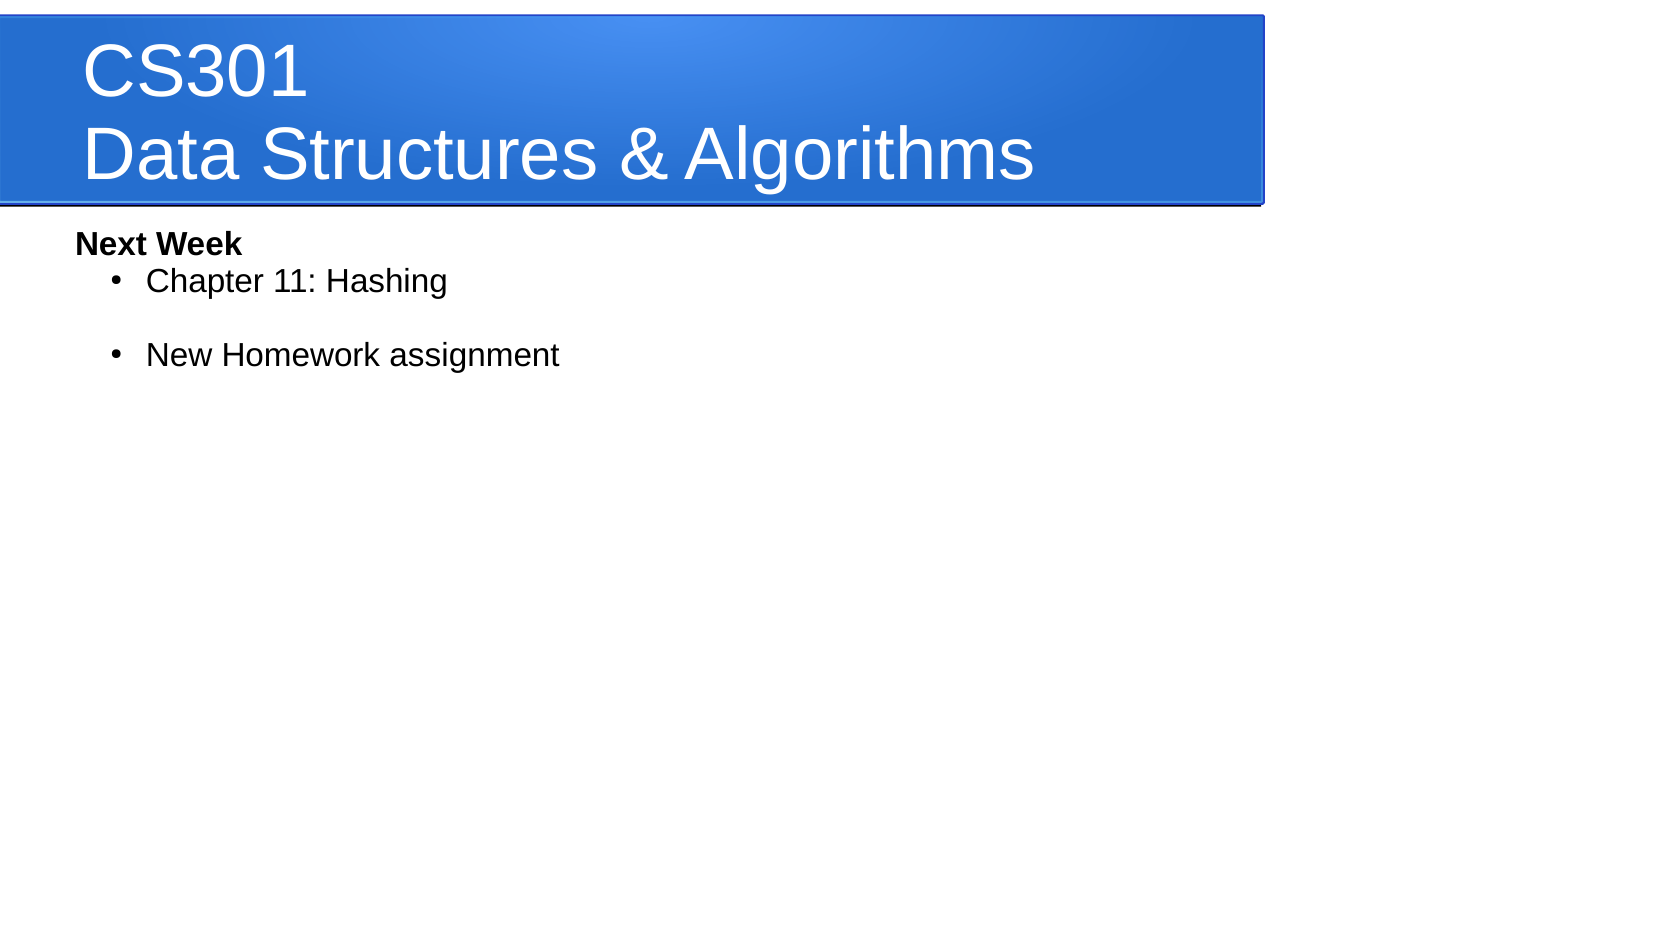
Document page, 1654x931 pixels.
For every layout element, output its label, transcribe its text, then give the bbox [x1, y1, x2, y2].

title CS301 Data Structures & Algorithms [82, 29, 1235, 196]
subtitle Next Week Chapter 11: Hashing New Homework assignment [75, 225, 751, 476]
